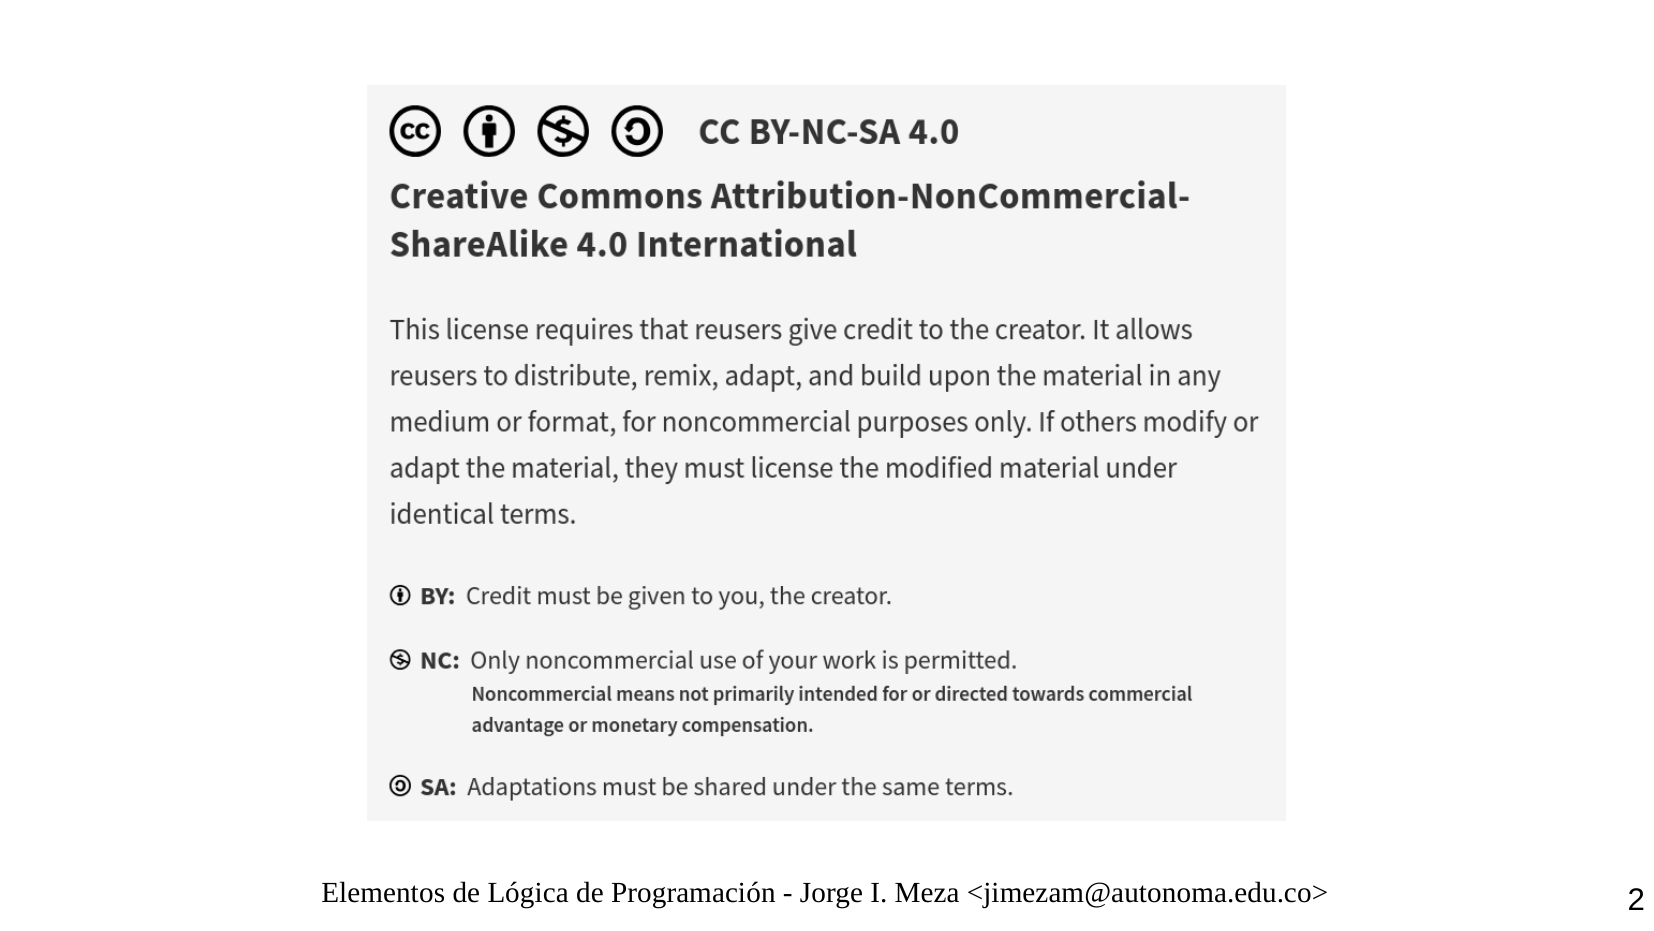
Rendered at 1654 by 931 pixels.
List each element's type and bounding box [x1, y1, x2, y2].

picture [367, 85, 1286, 821]
